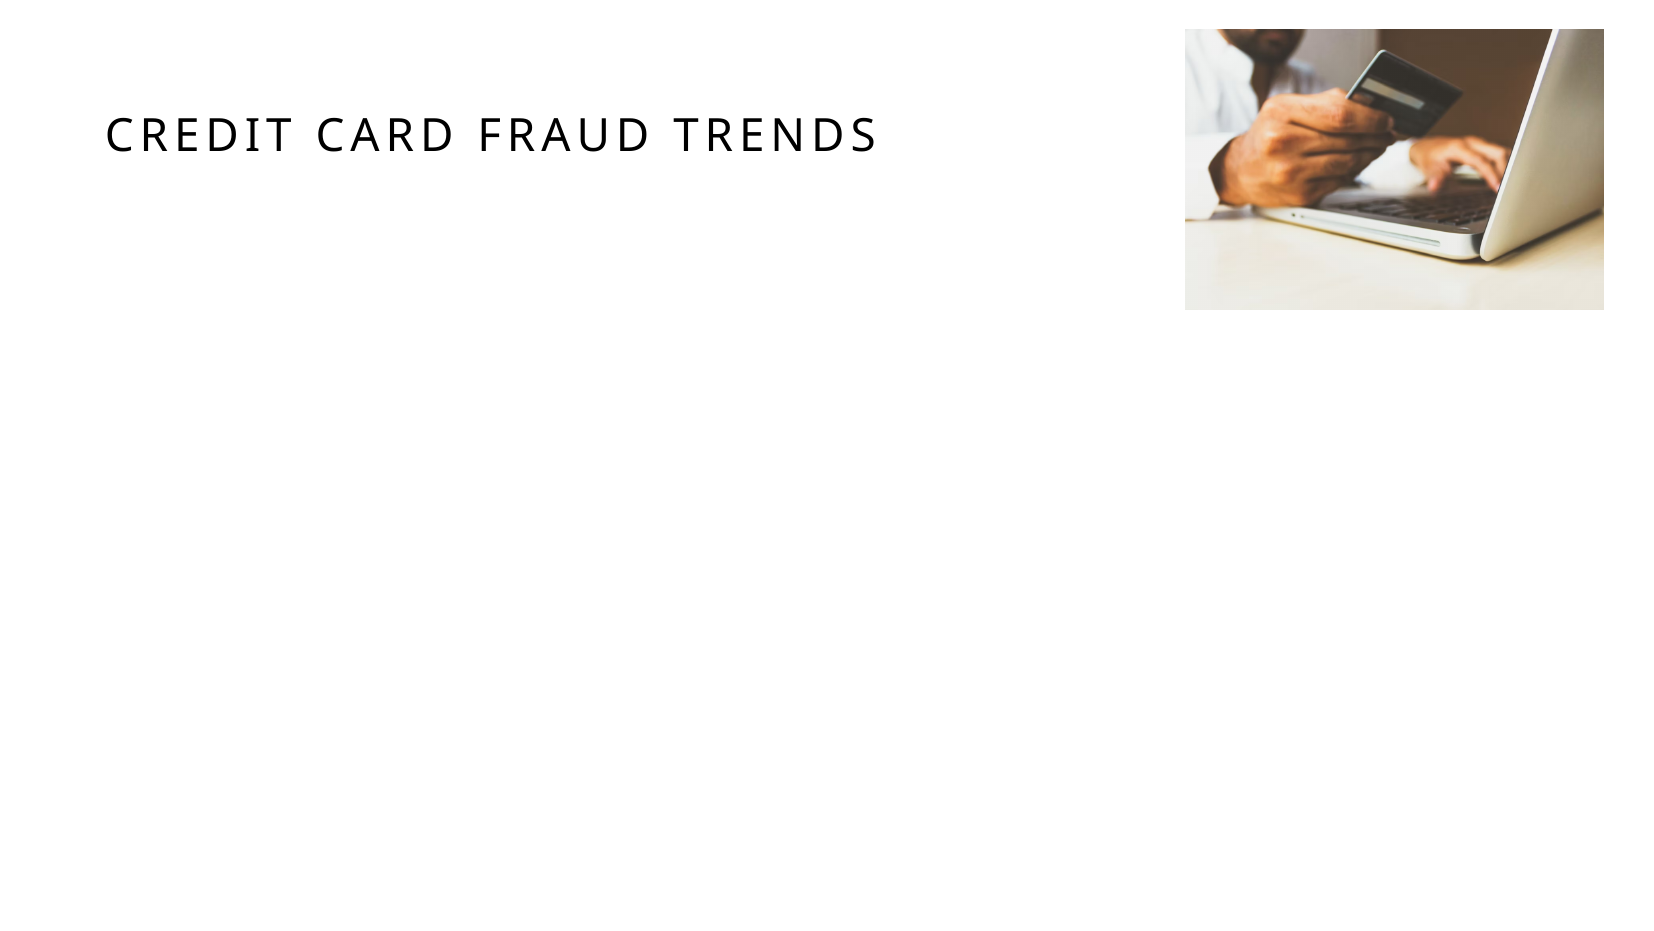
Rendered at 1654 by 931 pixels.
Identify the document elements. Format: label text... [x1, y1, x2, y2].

picture [1185, 29, 1604, 310]
text_box Credit card fraud Trends [90, 94, 1231, 181]
